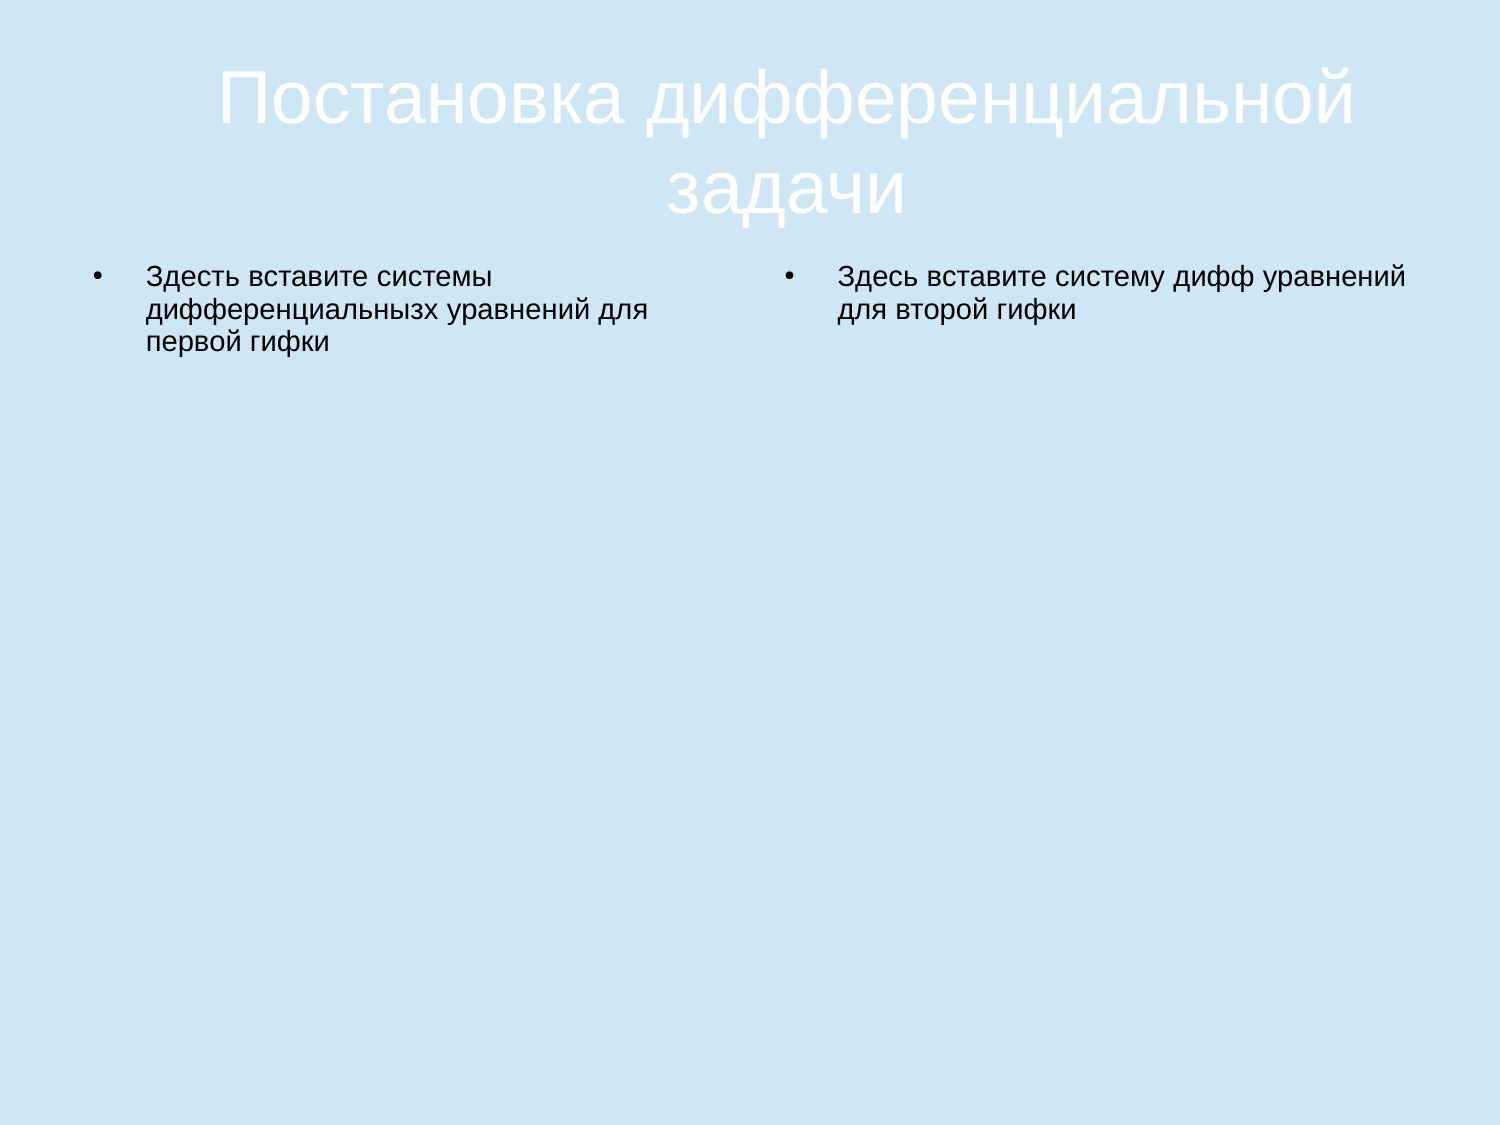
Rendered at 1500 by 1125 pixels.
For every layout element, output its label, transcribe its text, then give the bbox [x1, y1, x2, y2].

title Постановка дифференциальной задачи [75, 45, 1425, 233]
list Здесть вставите системы дифференциальнызх уравнений для первой гифки [75, 259, 734, 1005]
list Здесь вставите систему дифф уравнений для второй гифки [766, 259, 1426, 1005]
